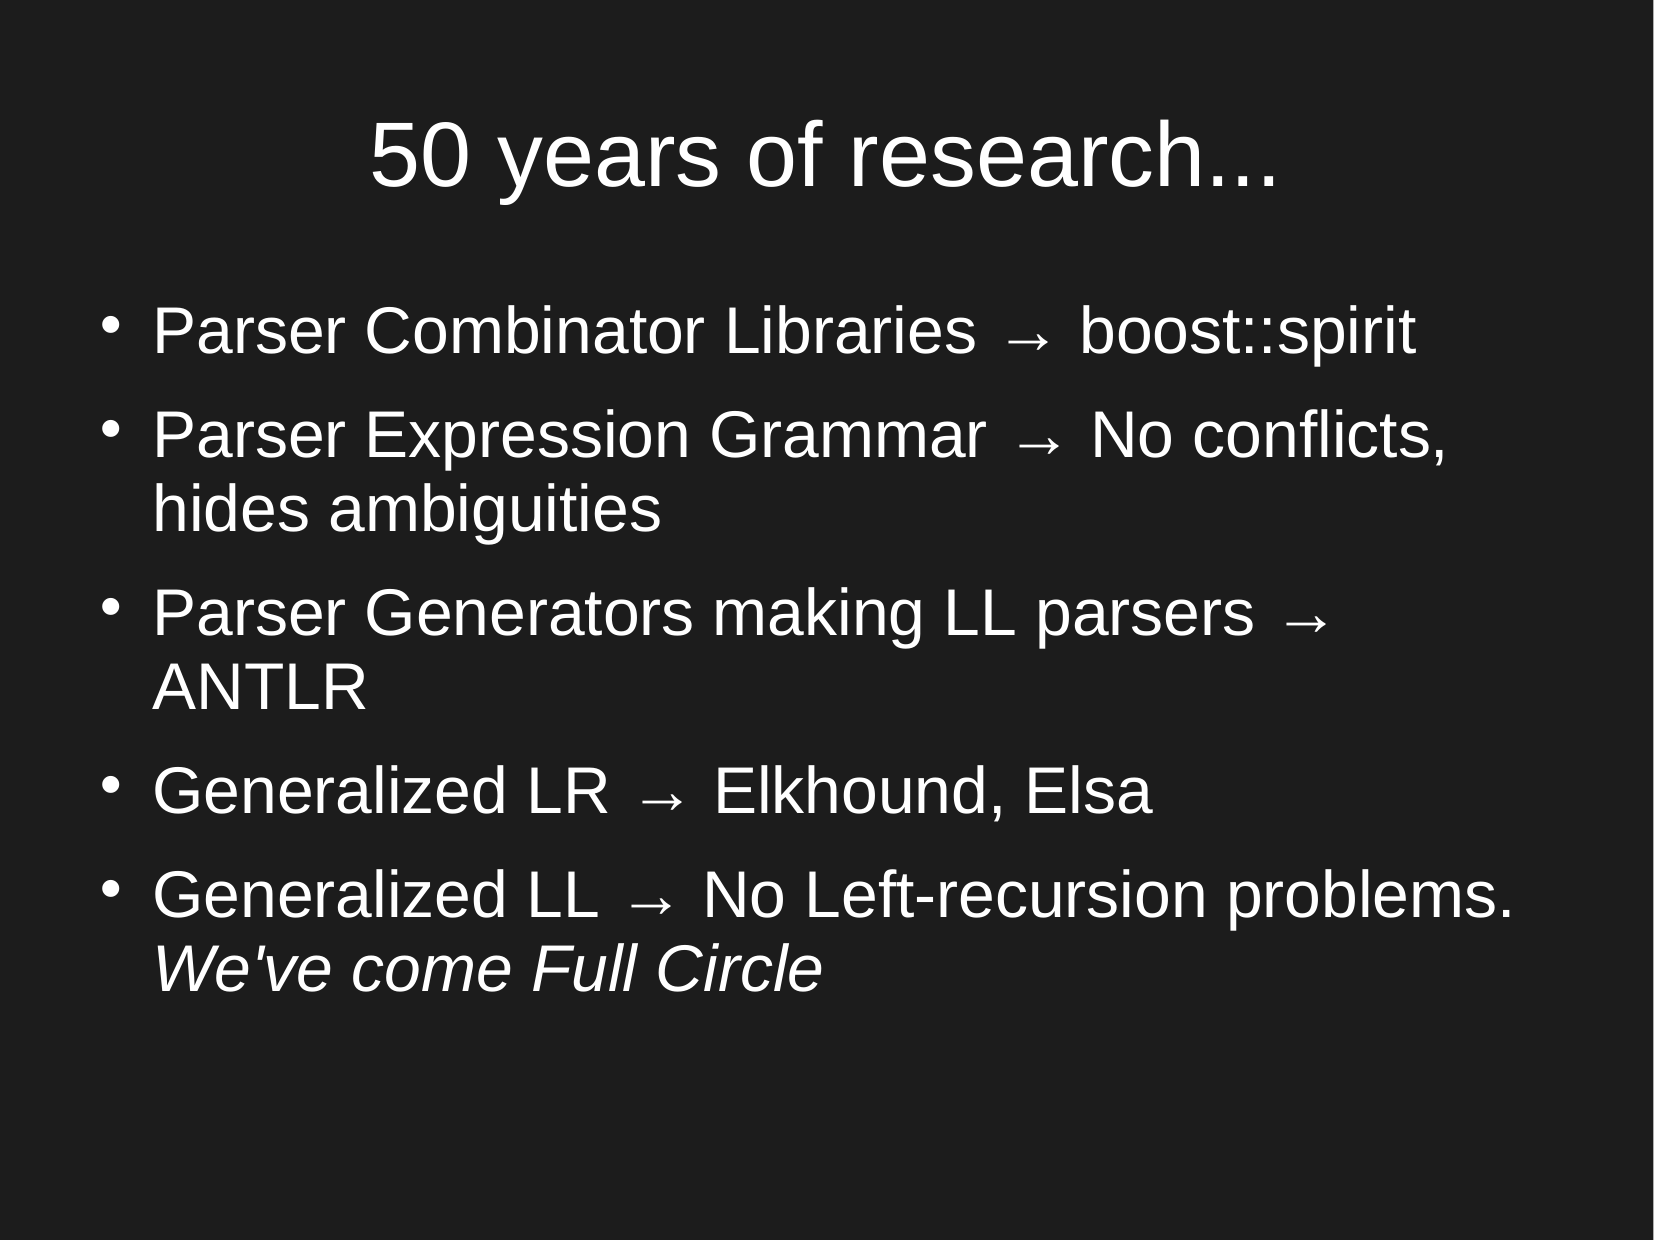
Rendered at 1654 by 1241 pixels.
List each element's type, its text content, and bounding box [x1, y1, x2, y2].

title 50 years of research... [82, 49, 1571, 257]
list Parser Combinator Libraries → boost::spirit Parser Expression Grammar → No conflicts, hides ambiguities Parser Generators making LL parsers → ANTLR Generalized LR → Elkhound, Elsa Generalized LL → No Left-recursion problems. We've come Full Circle [82, 290, 1571, 1010]
